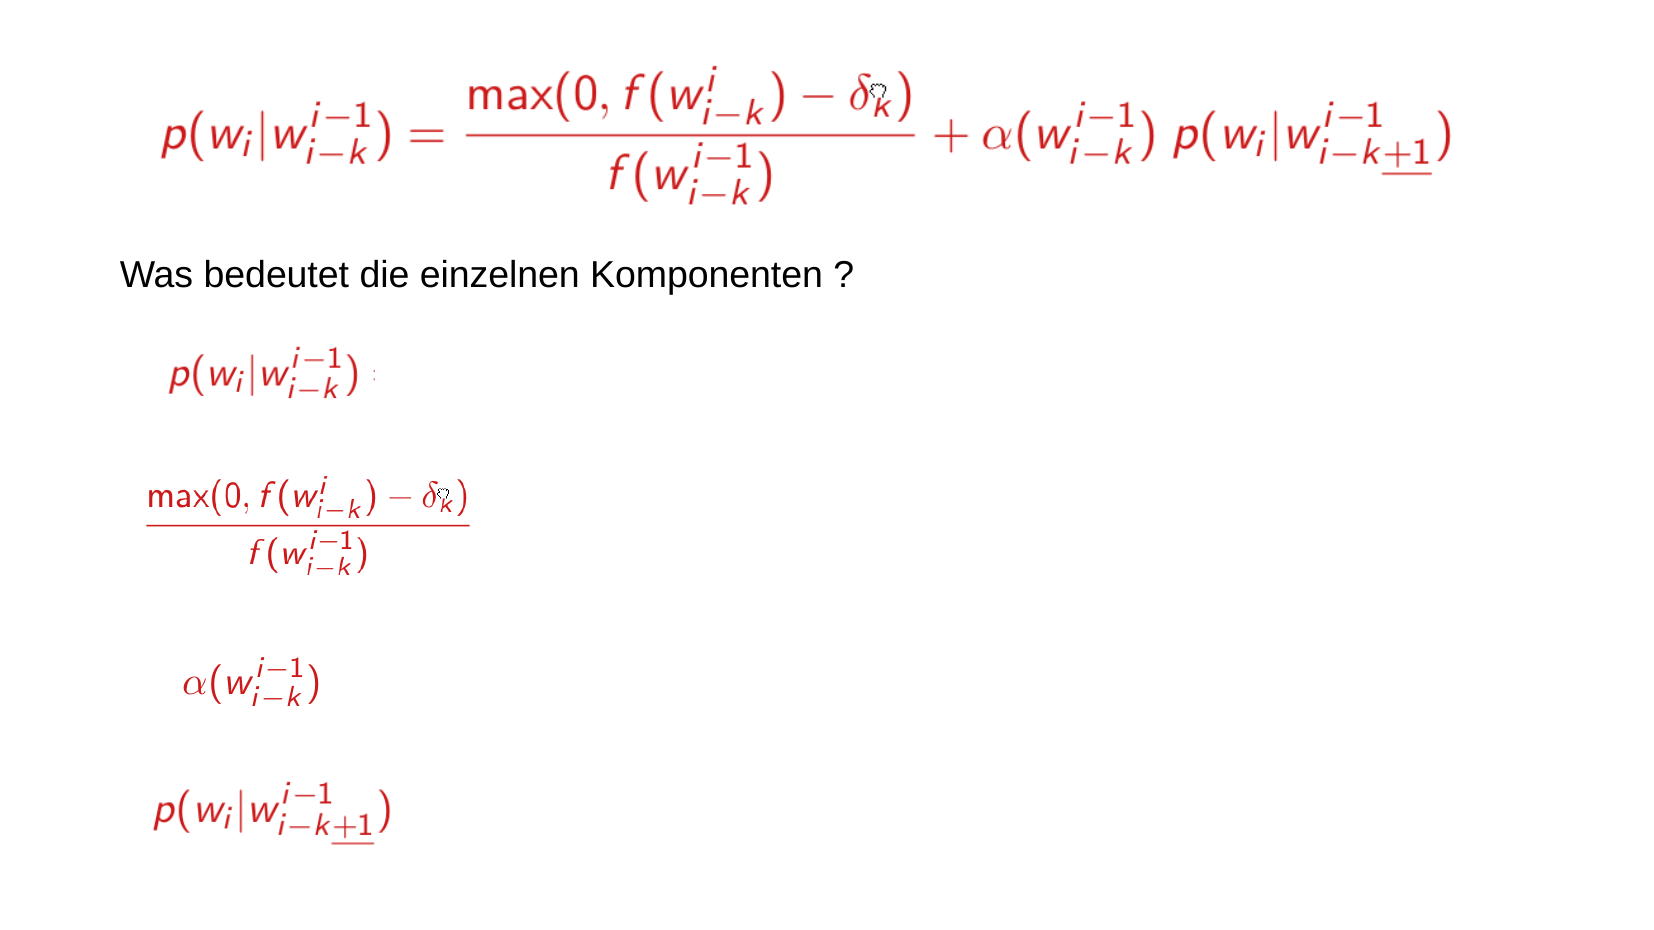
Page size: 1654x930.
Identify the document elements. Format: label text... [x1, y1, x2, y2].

text_box Was bedeutet die einzelnen Komponenten ? [105, 246, 1141, 345]
picture [134, 300, 481, 901]
picture [120, 28, 1522, 241]
